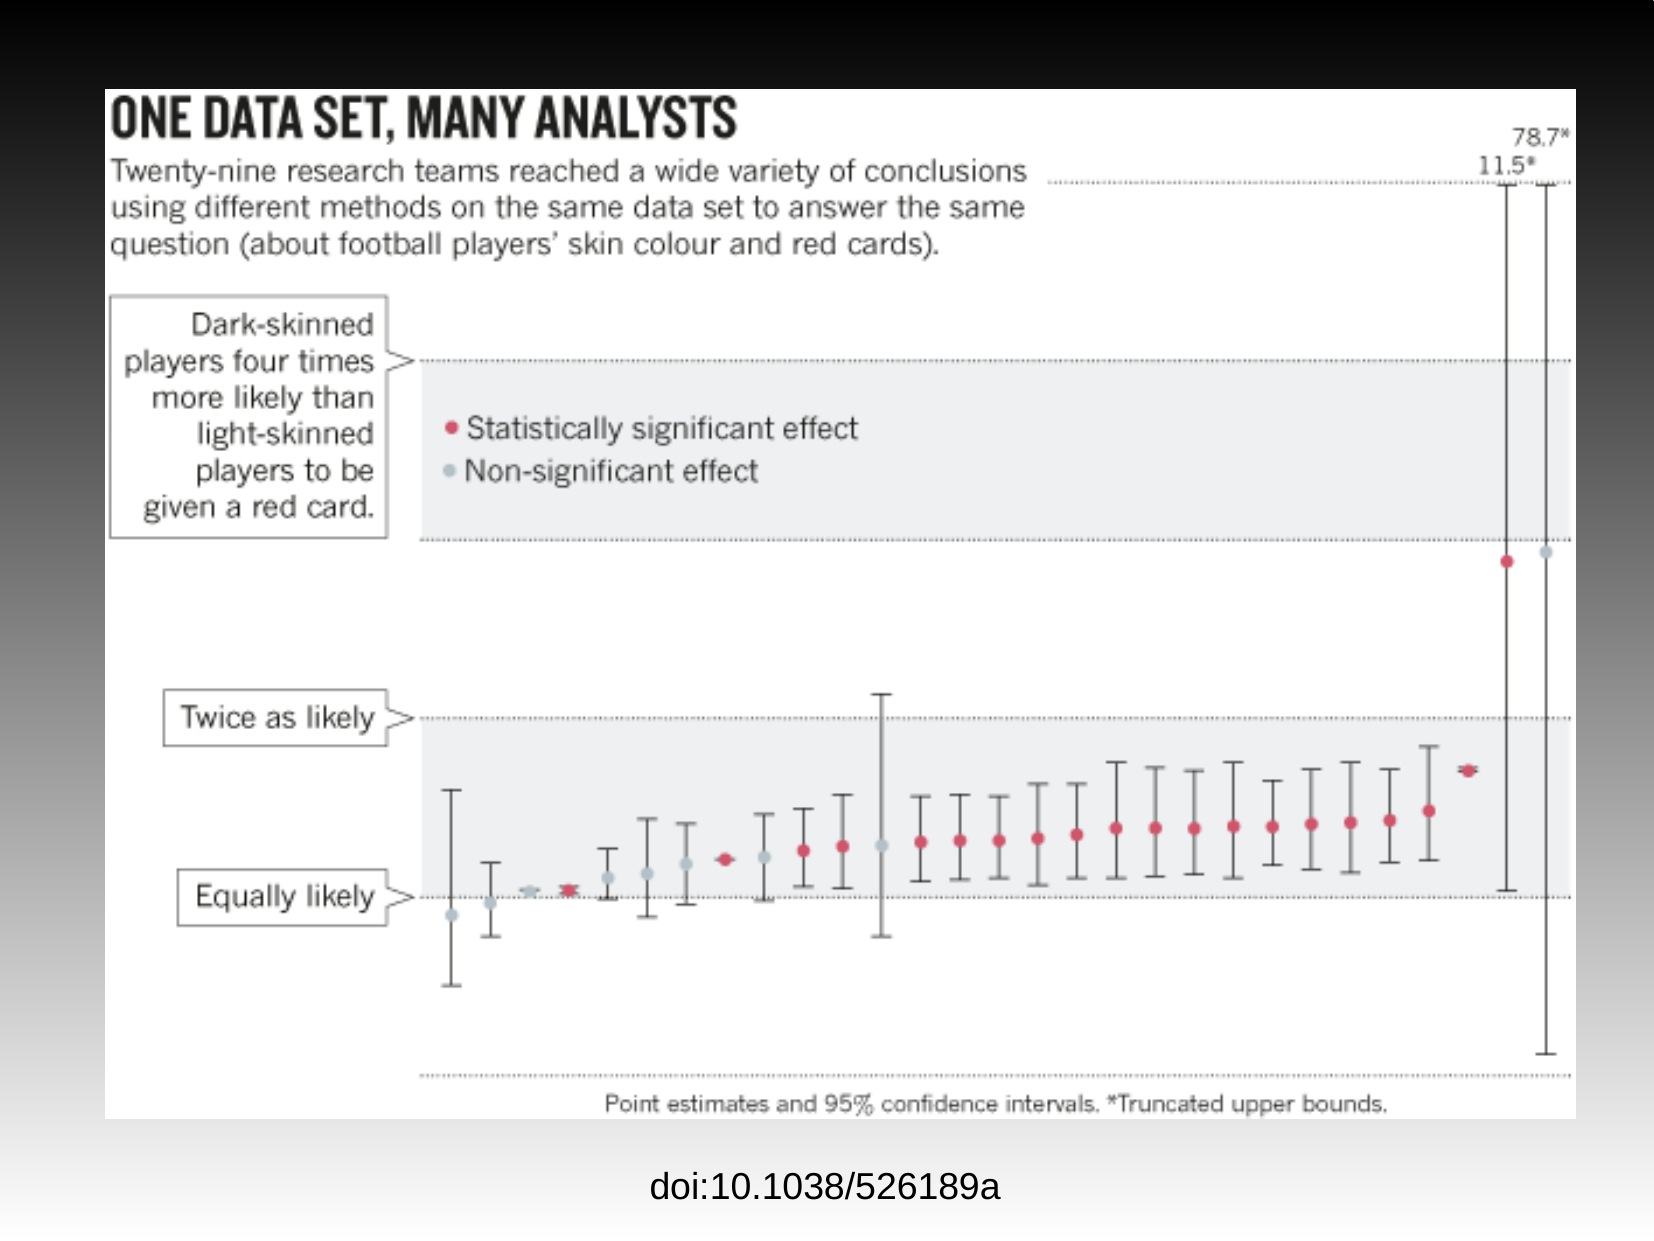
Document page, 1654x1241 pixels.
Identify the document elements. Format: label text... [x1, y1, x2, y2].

picture [105, 89, 1576, 1119]
text_box doi:10.1038/526189a [540, 1158, 1111, 1216]
